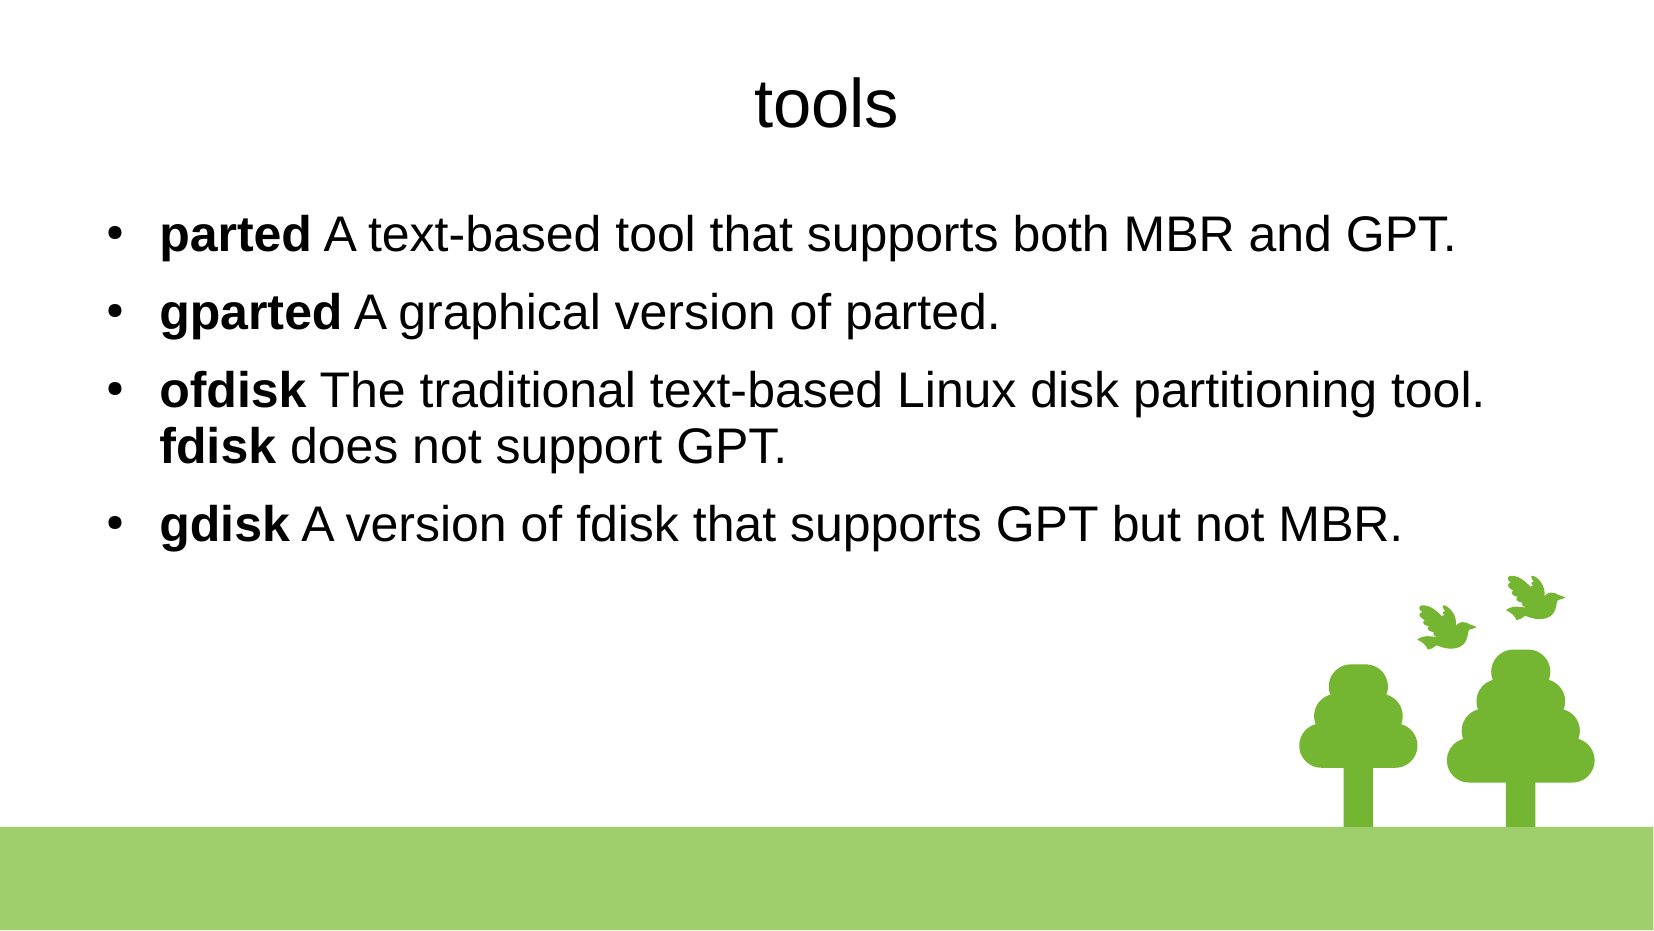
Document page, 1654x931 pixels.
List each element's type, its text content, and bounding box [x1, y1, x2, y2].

title tools [88, 29, 1565, 178]
list parted A text-based tool that supports both MBR and GPT. gparted A graphical version of parted. ofdisk The traditional text-based Linux disk partitioning tool. fdisk does not support GPT. gdisk A version of fdisk that supports GPT but not MBR. [88, 206, 1565, 739]
